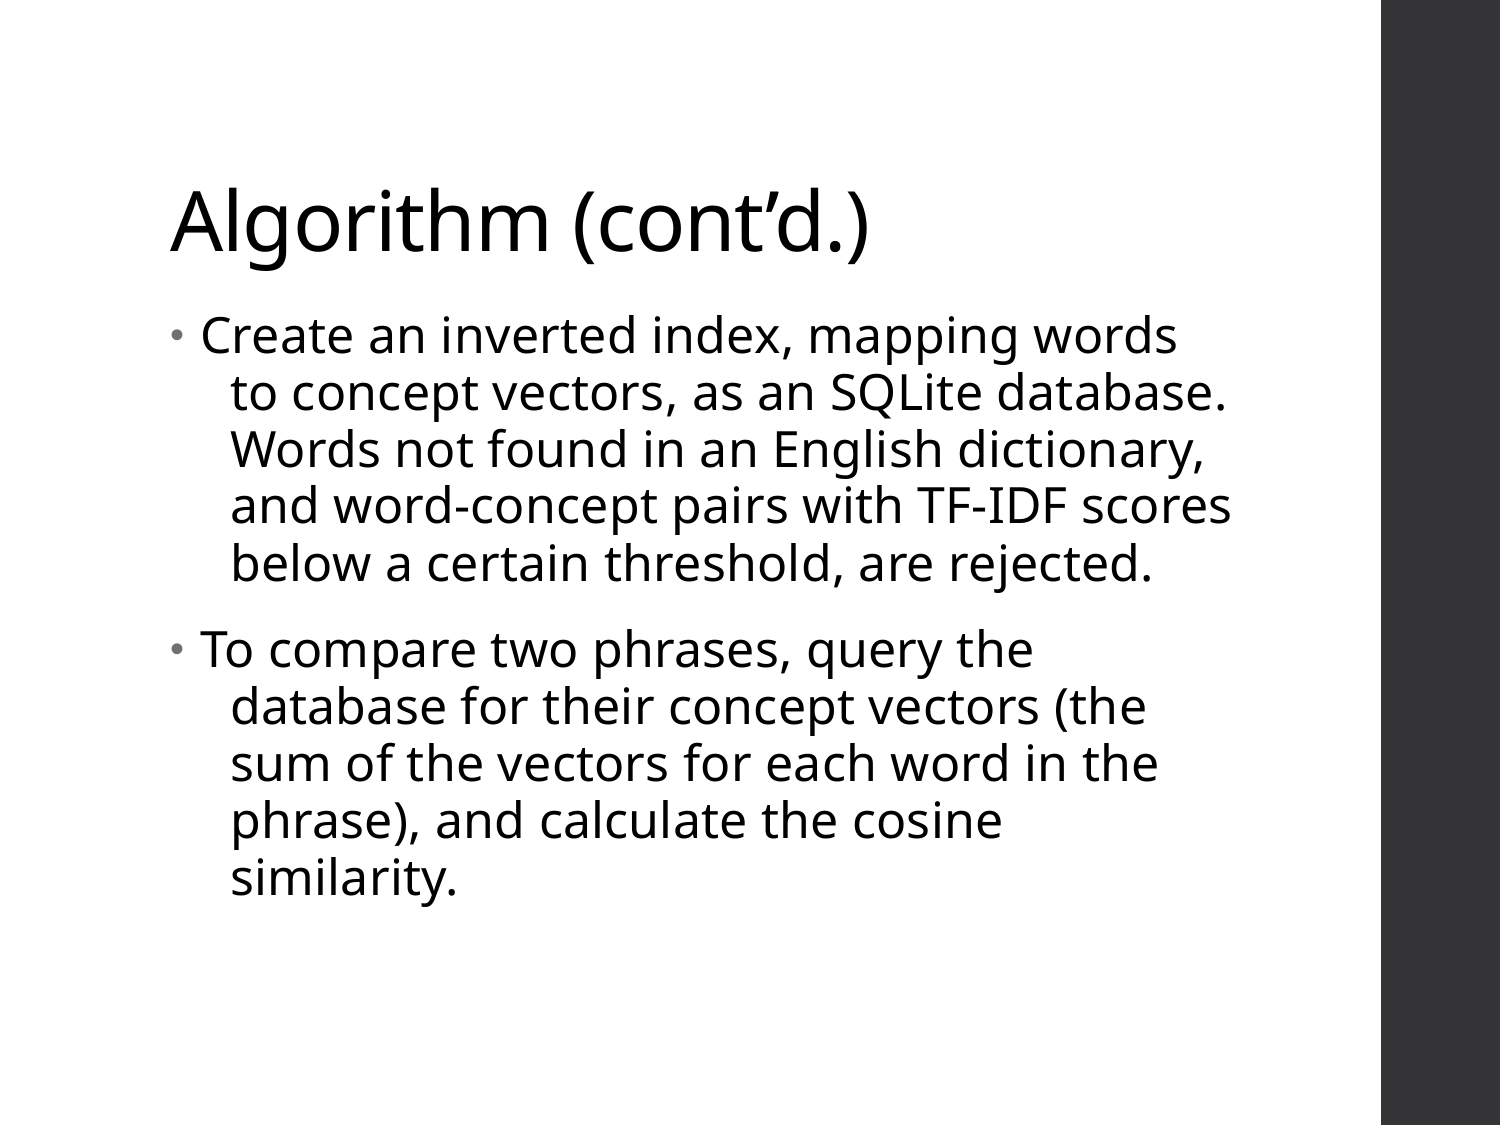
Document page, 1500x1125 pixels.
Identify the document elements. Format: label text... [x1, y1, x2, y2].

list Create an inverted index, mapping words to concept vectors, as an SQLite database. Words not found in an English dictionary, and word-concept pairs with TF-IDF scores below a certain threshold, are rejected. To compare two phrases, query the database for their concept vectors (the sum of the vectors for each word in the phrase), and calculate the cosine similarity. [155, 299, 1252, 1014]
title Algorithm (cont’d.) [155, 60, 1348, 278]
